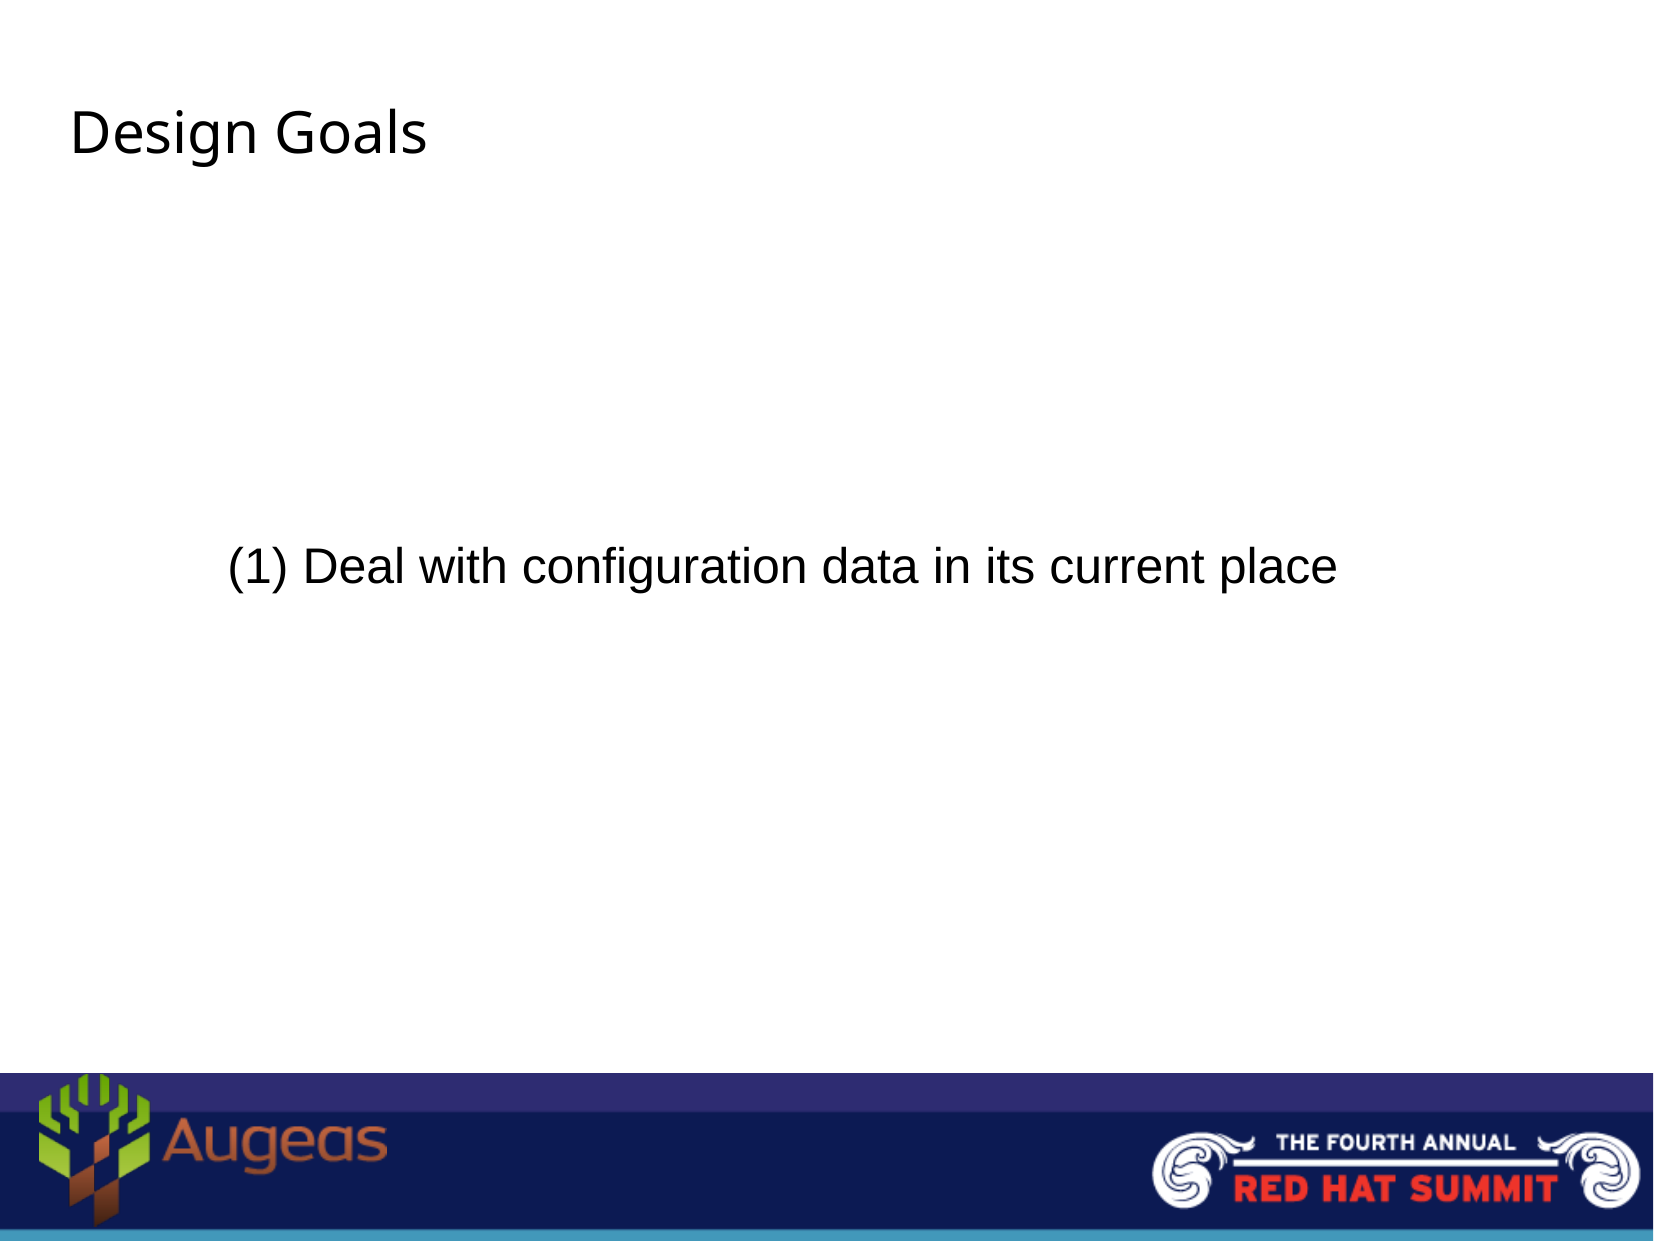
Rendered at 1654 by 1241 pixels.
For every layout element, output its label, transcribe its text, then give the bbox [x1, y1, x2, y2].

title Design Goals [69, 71, 1501, 190]
picture [0, 1073, 1654, 1241]
list (1) Deal with configuration data in its current place [71, 180, 1495, 1089]
